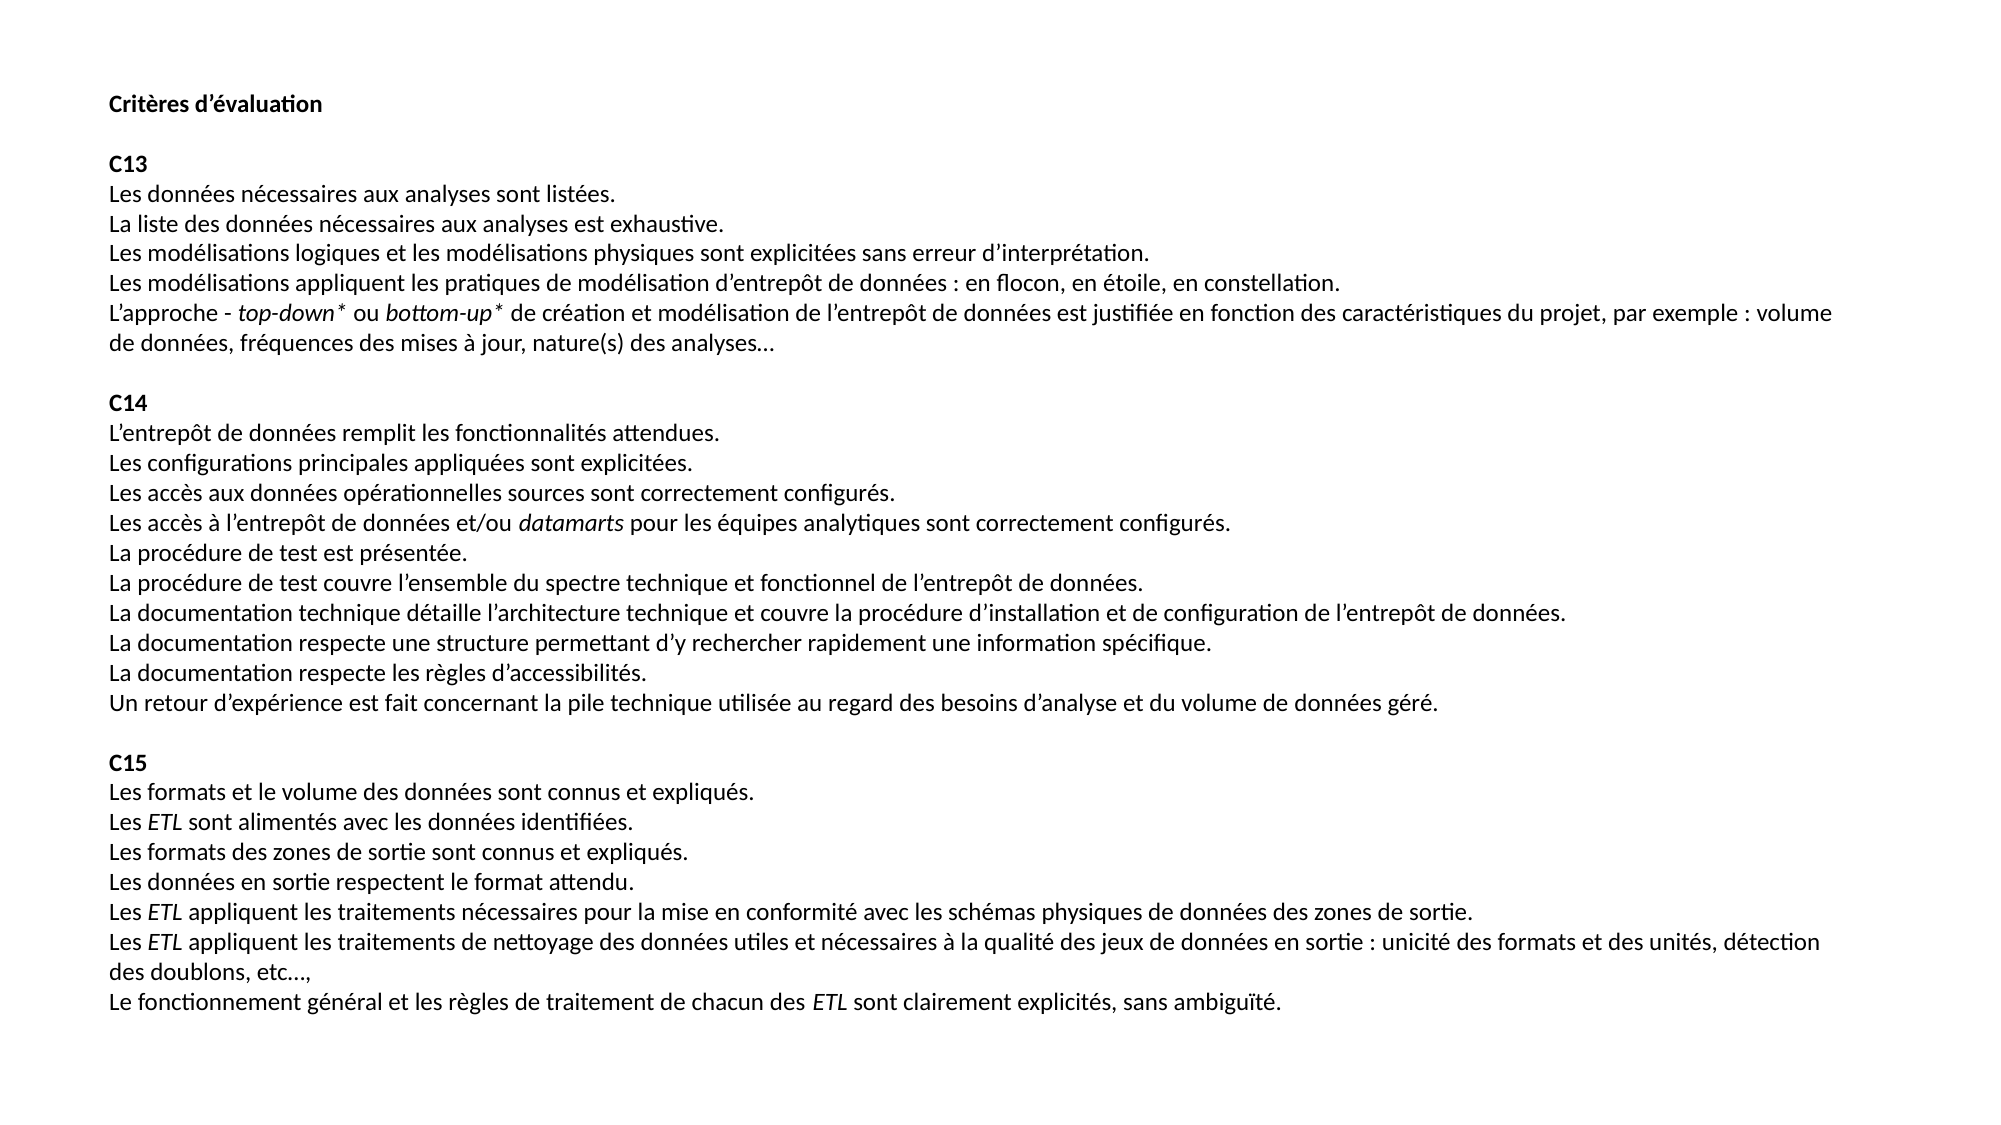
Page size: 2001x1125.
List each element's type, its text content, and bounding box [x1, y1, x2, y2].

text_box Critères d’évaluation C13 Les données nécessaires aux analyses sont listées. La liste des données nécessaires aux analyses est exhaustive. Les modélisations logiques et les modélisations physiques sont explicitées sans erreur d’interprétation. Les modélisations appliquent les pratiques de modélisation d’entrepôt de données : en flocon, en étoile, en constellation. L’approche - top-down* ou bottom-up* de création et modélisation de l’entrepôt de données est justifiée en fonction des caractéristiques du projet, par exemple : volume de données, fréquences des mises à jour, nature(s) des analyses… C14 L’entrepôt de données remplit les fonctionnalités attendues. Les configurations principales appliquées sont explicitées. Les accès aux données opérationnelles sources sont correctement configurés. Les accès à l’entrepôt de données et/ou datamarts pour les équipes analytiques sont correctement configurés. La procédure de test est présentée. La procédure de test couvre l’ensemble du spectre technique et fonctionnel de l’entrepôt de données. La documentation technique détaille l’architecture technique et couvre la procédure d’installation et de configuration de l’entrepôt de données. La documentation respecte une structure permettant d’y rechercher rapidement une information spécifique. La documentation respecte les règles d’accessibilités. Un retour d’expérience est fait concernant la pile technique utilisée au regard des besoins d’analyse et du volume de données géré. C15 Les formats et le volume des données sont connus et expliqués. Les ETL sont alimentés avec les données identifiées. Les formats des zones de sortie sont connus et expliqués. Les données en sortie respectent le format attendu. Les ETL appliquent les traitements nécessaires pour la mise en conformité avec les schémas physiques de données des zones de sortie. Les ETL appliquent les traitements de nettoyage des données utiles et nécessaires à la qualité des jeux de données en sortie : unicité des formats et des unités, détection des doublons, etc…, Le fonctionnement général et les règles de traitement de chacun des ETL sont clairement explicités, sans ambiguïté. [94, 79, 1853, 1023]
